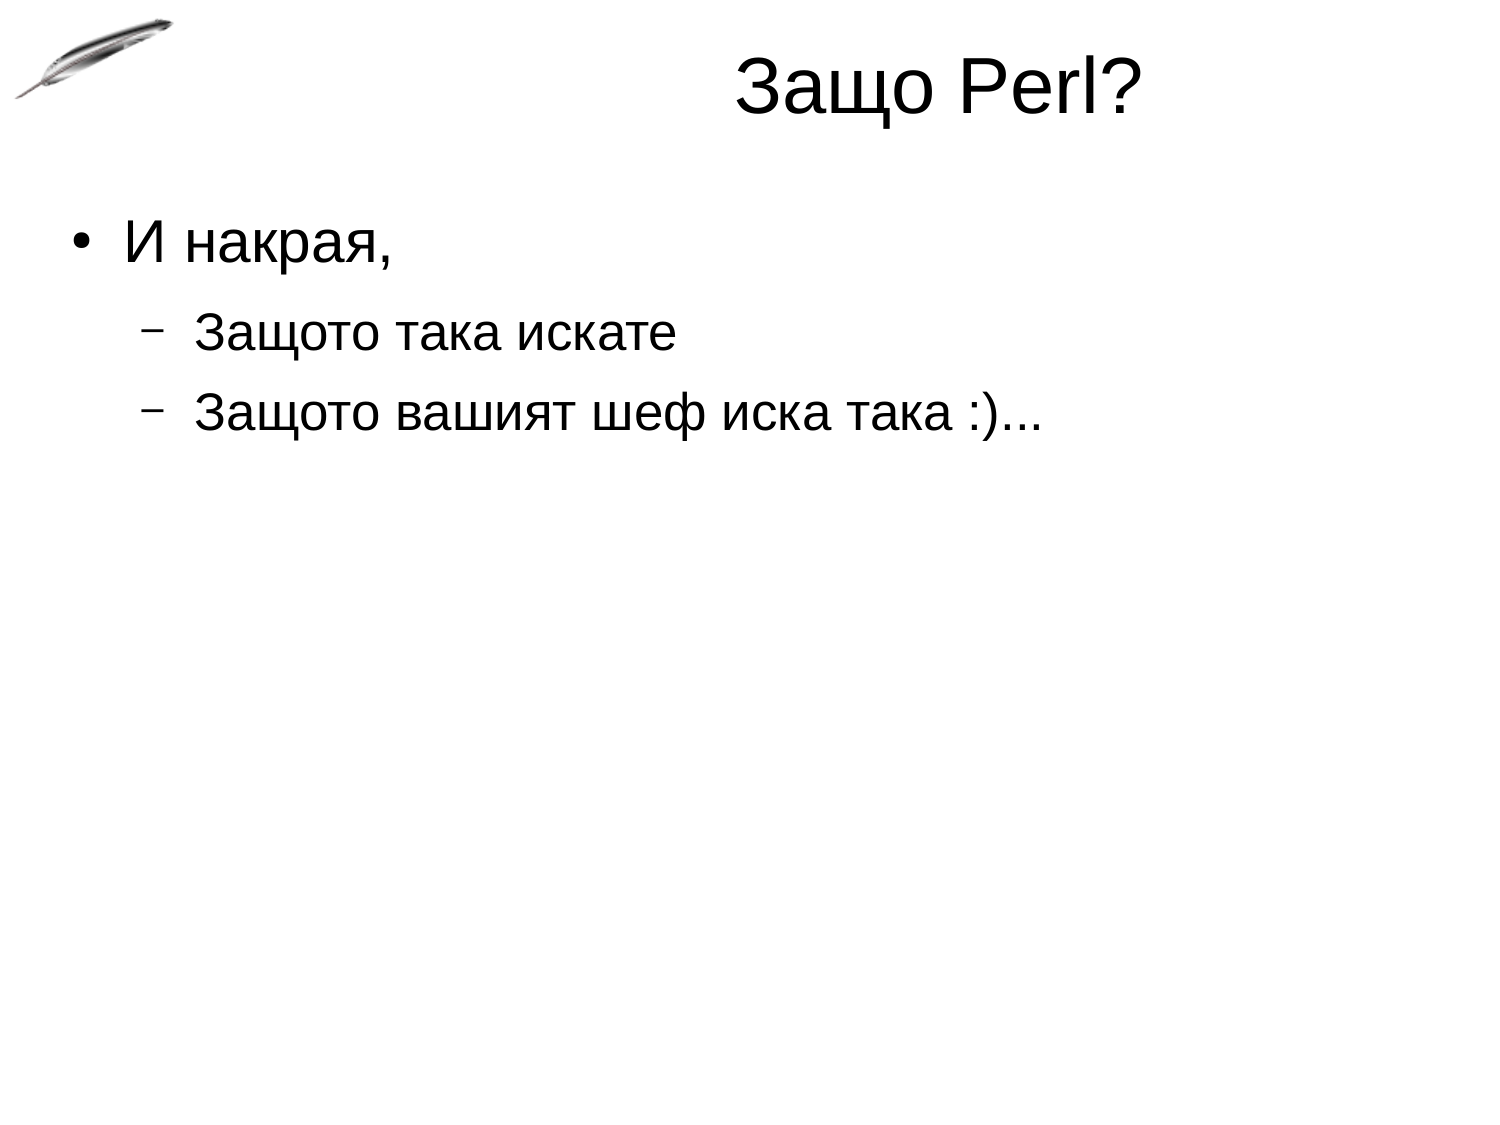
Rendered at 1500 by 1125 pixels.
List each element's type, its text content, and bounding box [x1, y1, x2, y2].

title Защо Perl? [419, 0, 1459, 176]
list И накрая, Защото така искате Защото вашият шеф иска така :)... [53, 207, 1447, 1084]
picture [11, 17, 179, 101]
